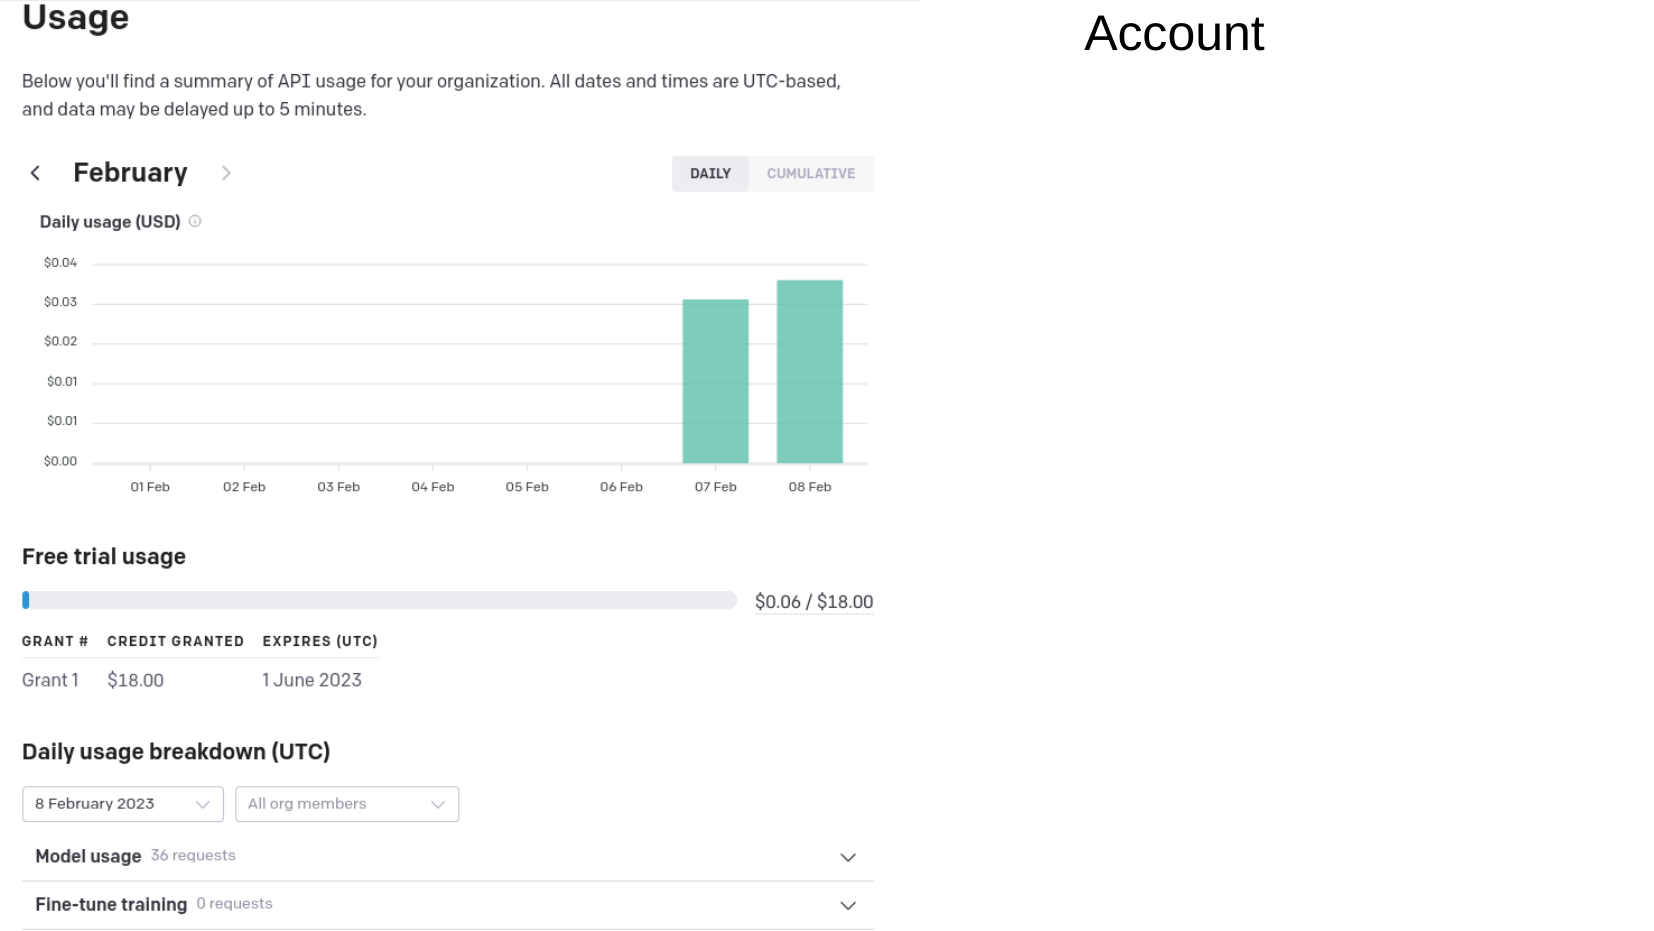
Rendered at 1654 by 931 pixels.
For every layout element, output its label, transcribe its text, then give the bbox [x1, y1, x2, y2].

title Account [920, 0, 1571, 67]
picture [0, 0, 920, 931]
